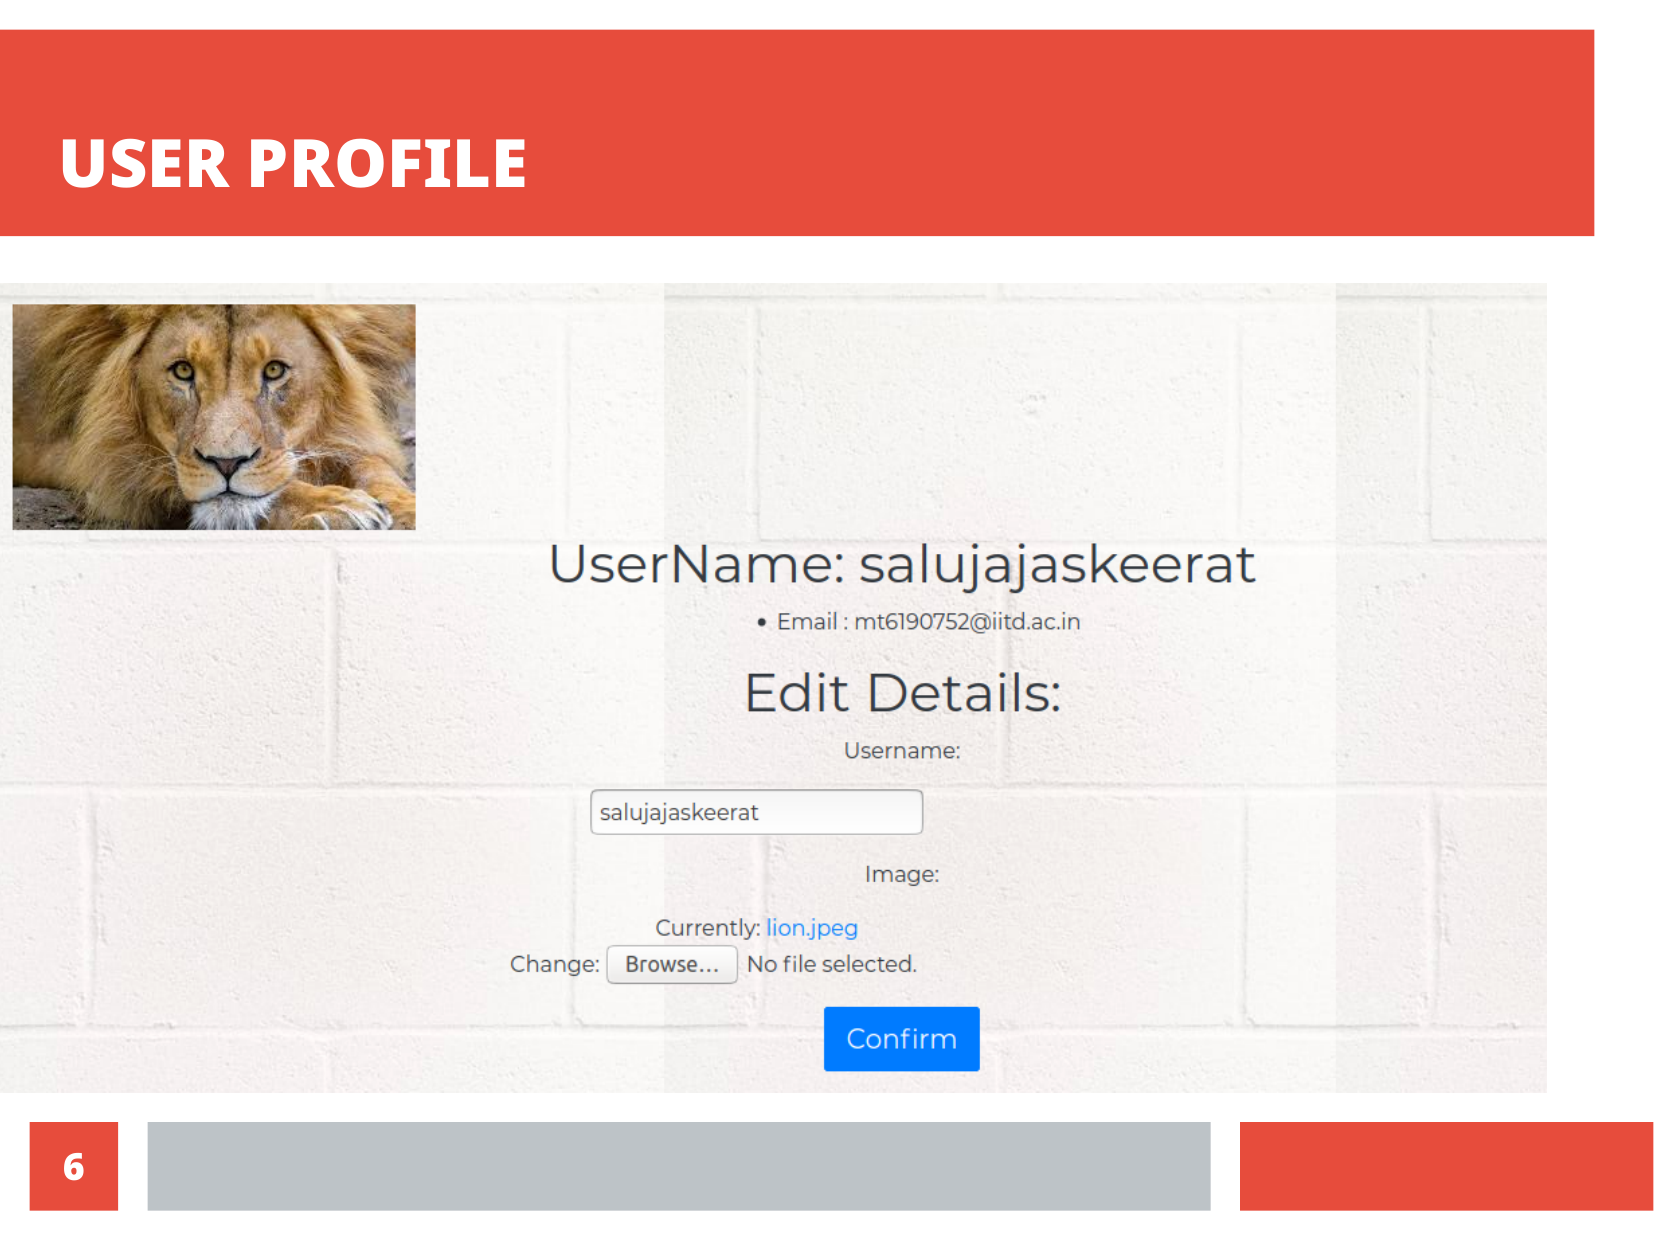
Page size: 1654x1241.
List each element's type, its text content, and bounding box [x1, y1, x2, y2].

title USER PROFILE [59, 59, 1595, 207]
picture [0, 283, 1547, 1093]
